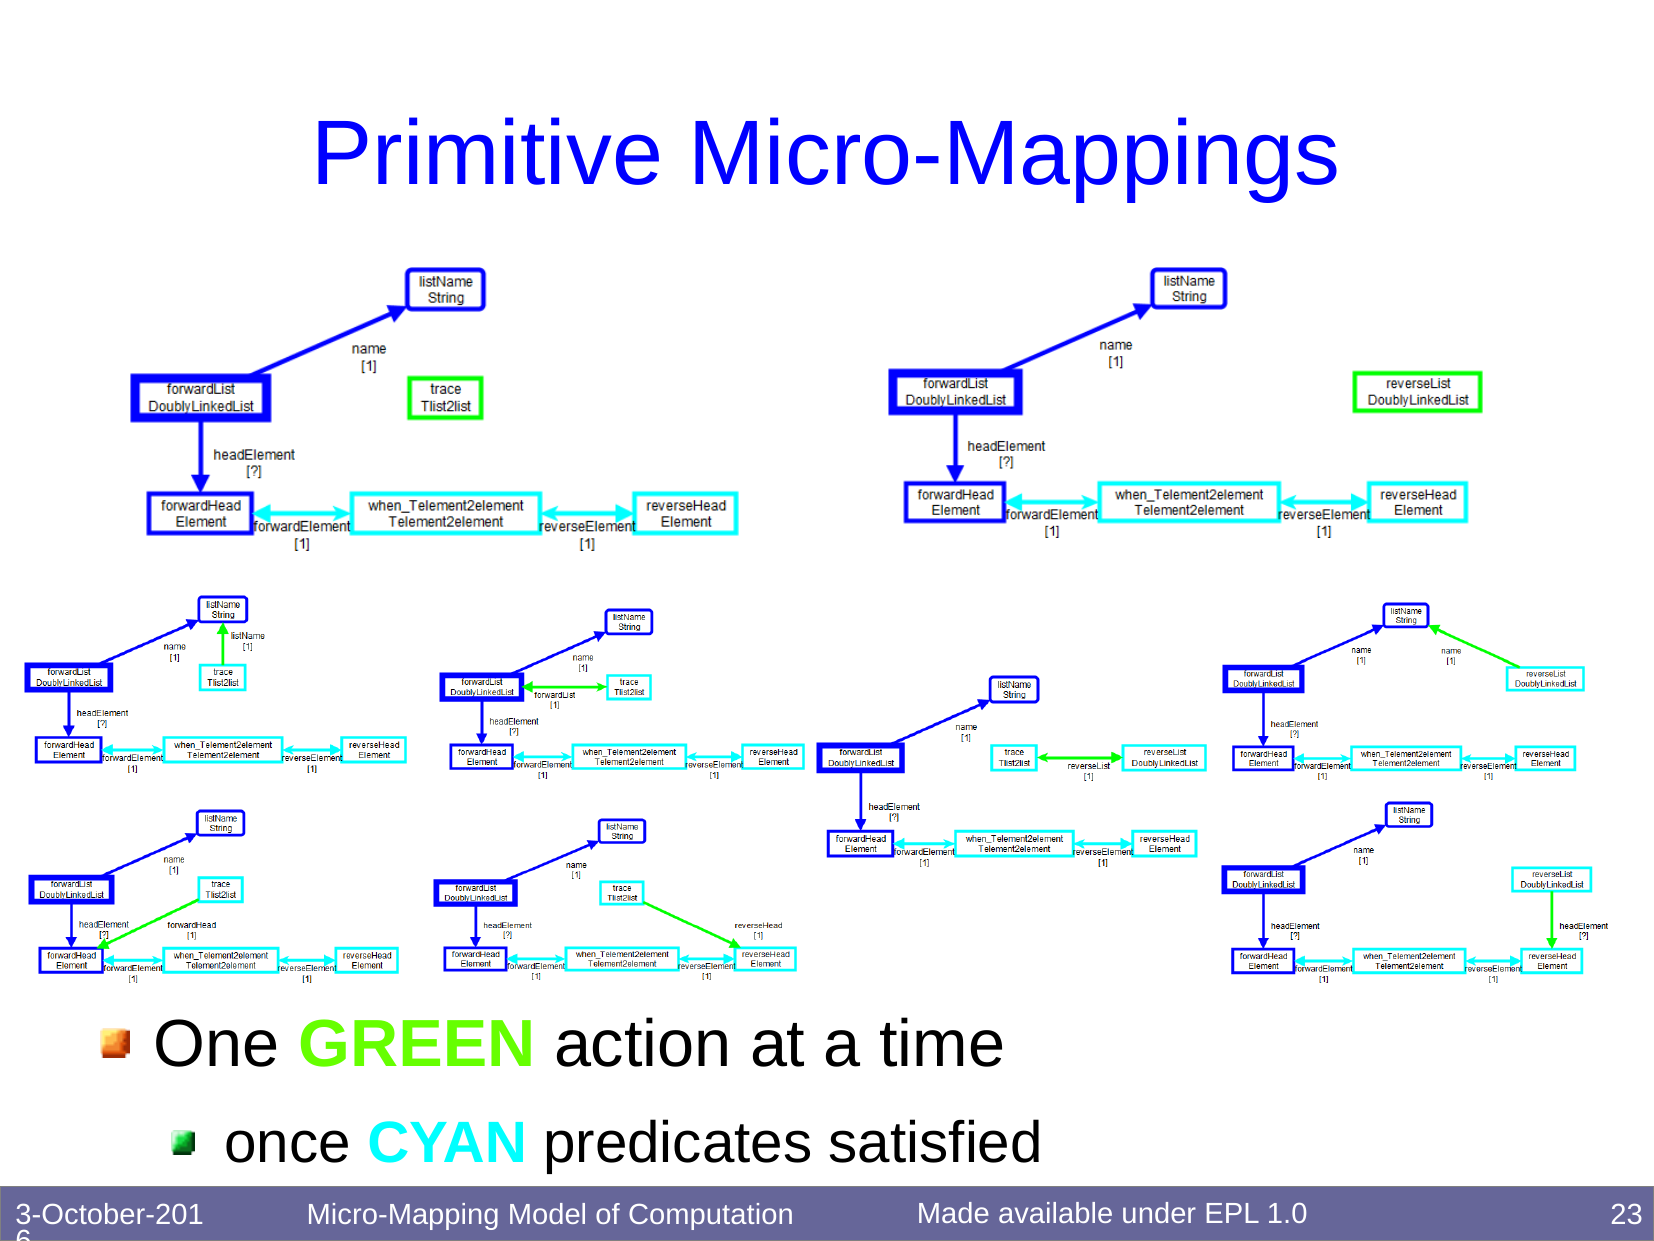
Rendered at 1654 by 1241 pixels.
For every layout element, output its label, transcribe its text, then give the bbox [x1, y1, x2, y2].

picture [439, 608, 805, 779]
picture [28, 809, 399, 983]
picture [24, 595, 407, 773]
picture [1221, 801, 1608, 983]
picture [816, 675, 1207, 867]
picture [1222, 602, 1585, 780]
picture [888, 267, 1483, 538]
picture [130, 267, 739, 551]
title Primitive Micro-Mappings [82, 49, 1571, 257]
picture [433, 818, 797, 980]
list One GREEN action at a time once CYAN predicates satisfied [82, 1005, 1571, 1177]
